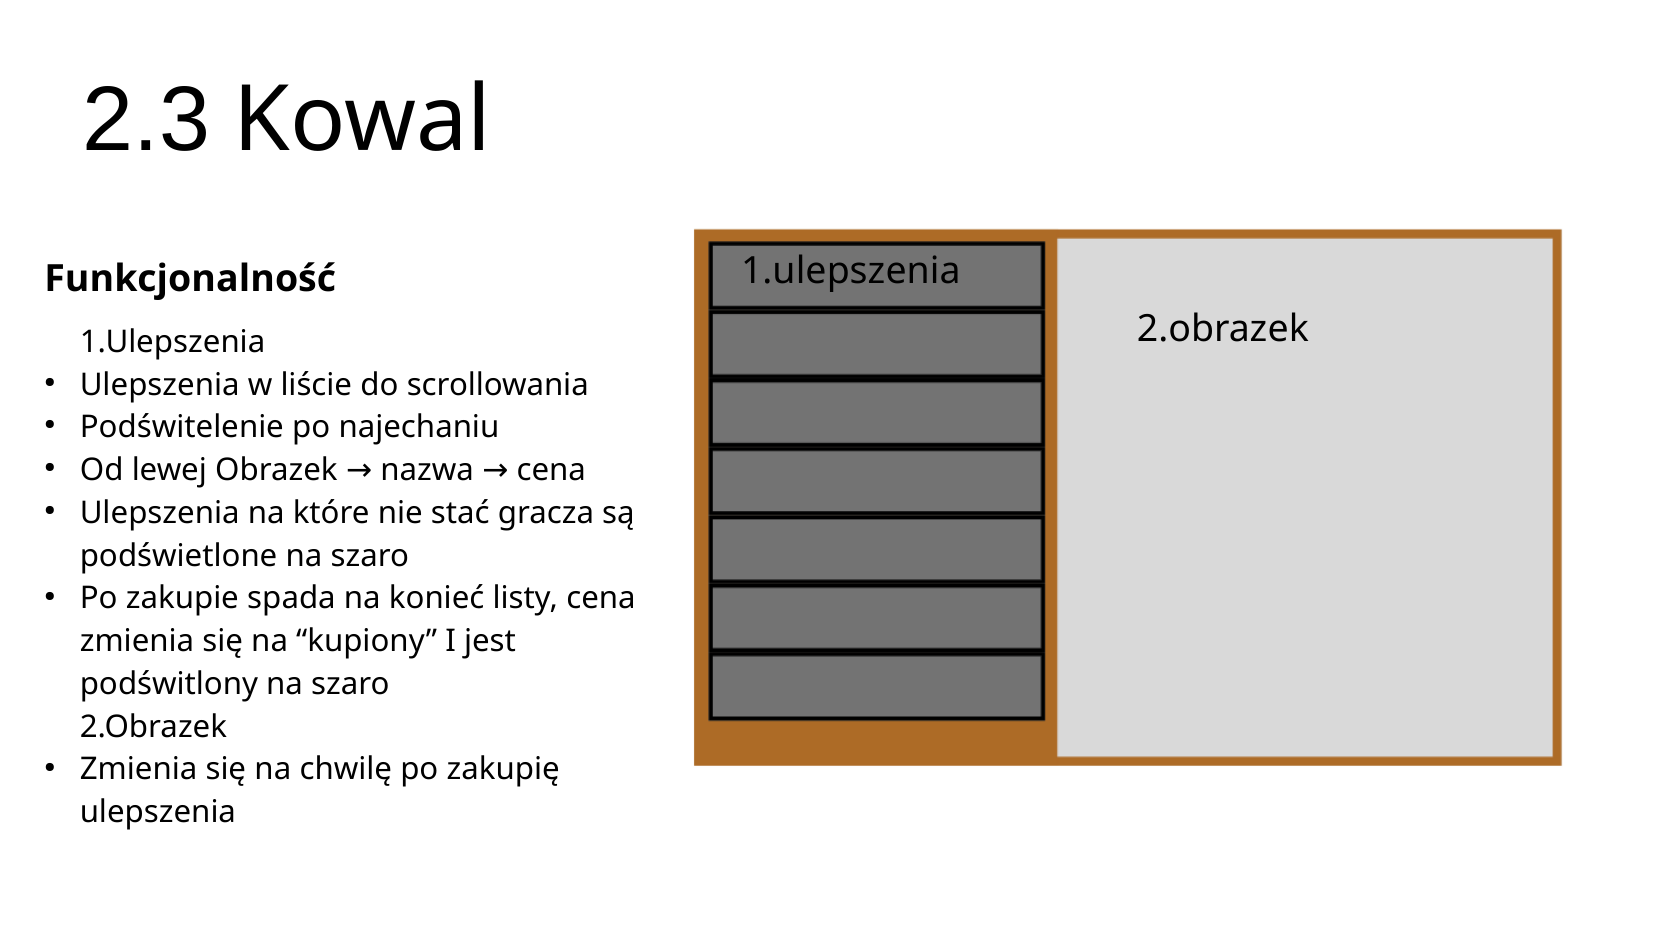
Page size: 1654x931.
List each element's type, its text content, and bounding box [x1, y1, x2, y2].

text_box 2.obrazek [1122, 294, 1337, 355]
text_box 1.ulepszenia [726, 236, 991, 297]
text_box 1.Ulepszenia Ulepszenia w liście do scrollowania Podświtelenie po najechaniu Od lewej Obrazek → nazwa → cena Ulepszenia na które nie stać gracza są podświetlone na szaro Po zakupie spada na konieć listy, cena zmienia się na “kupiony” I jest podświtlony na szaro 2.Obrazek Zmienia się na chwilę po zakupię ulepszenia [29, 311, 709, 820]
text_box Funkcjonalność [29, 244, 473, 312]
title 2.3 Kowal [82, 37, 1571, 193]
picture [673, 192, 1595, 814]
